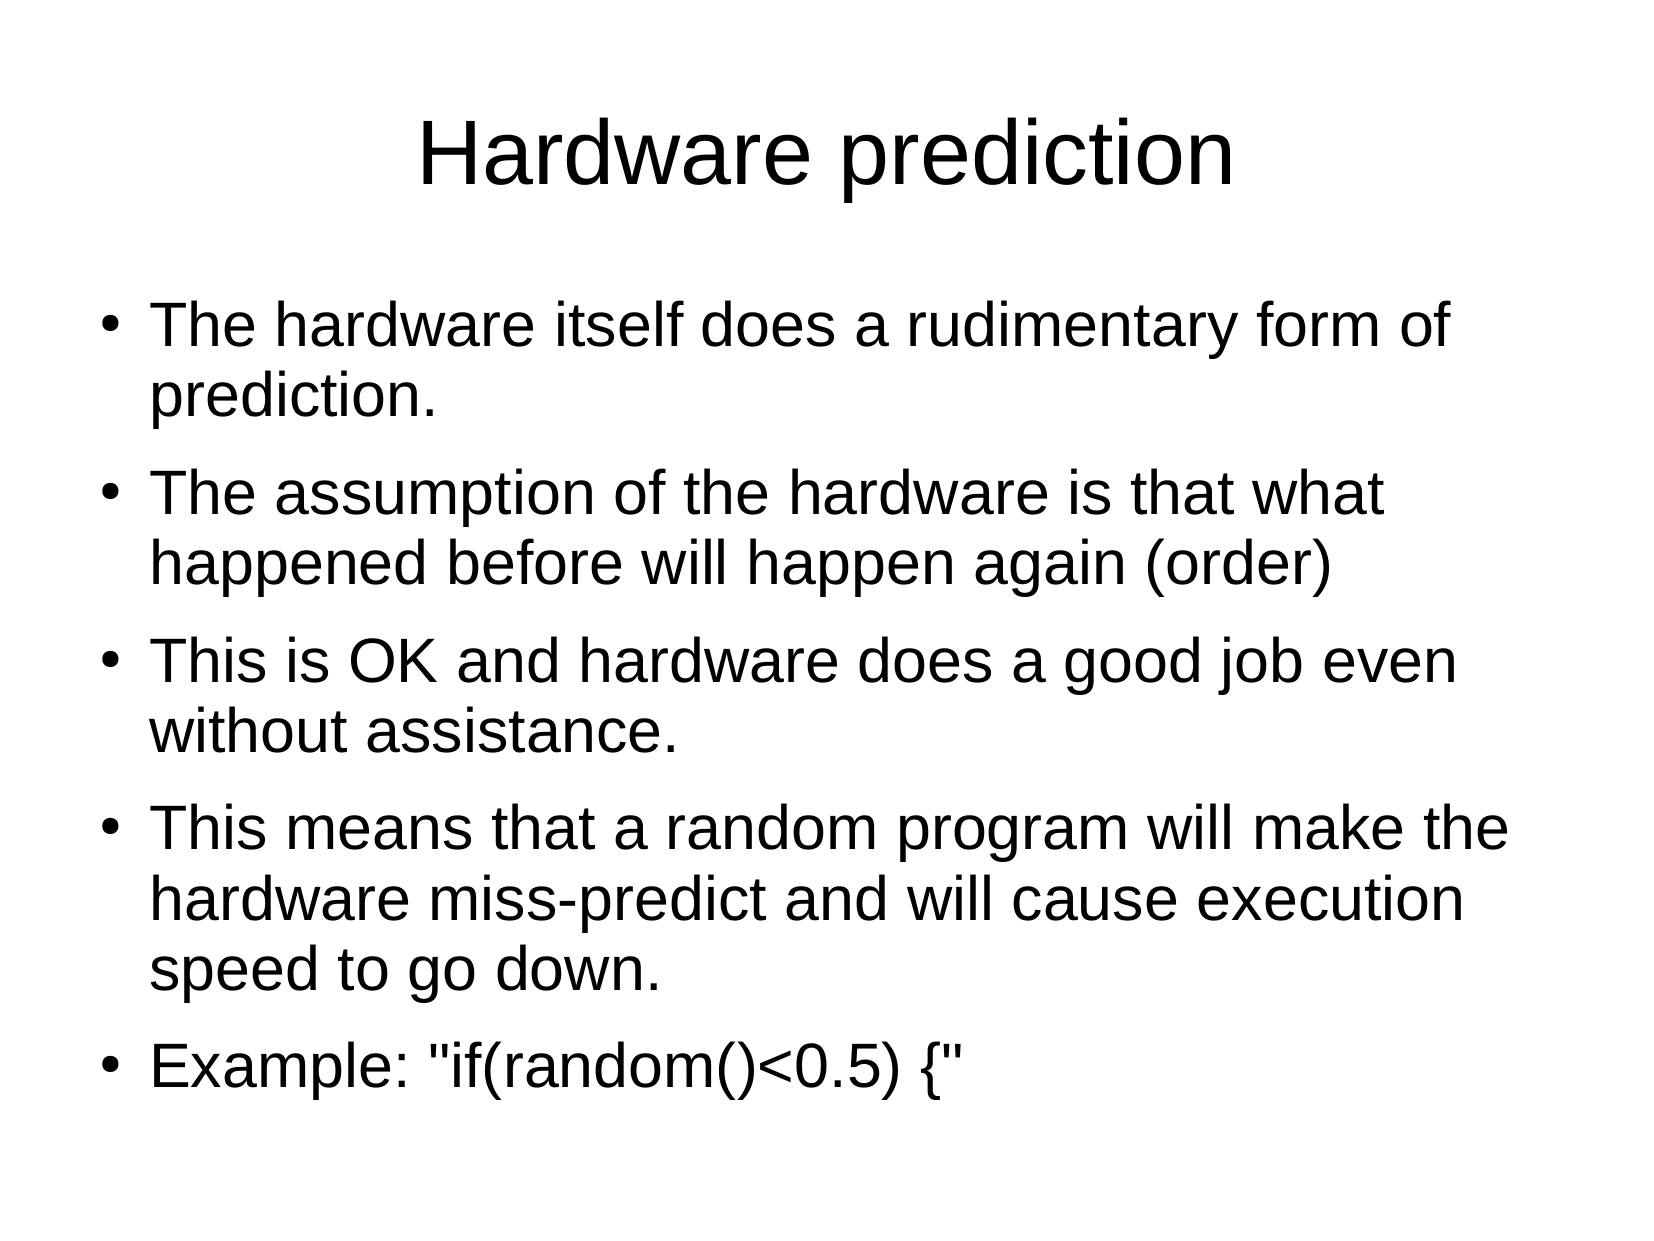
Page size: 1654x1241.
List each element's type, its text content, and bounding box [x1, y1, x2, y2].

list The hardware itself does a rudimentary form of prediction. The assumption of the hardware is that what happened before will happen again (order) This is OK and hardware does a good job even without assistance. This means that a random program will make the hardware miss-predict and will cause execution speed to go down. Example: "if(random()<0.5) {" [82, 290, 1571, 1109]
title Hardware prediction [82, 49, 1571, 257]
